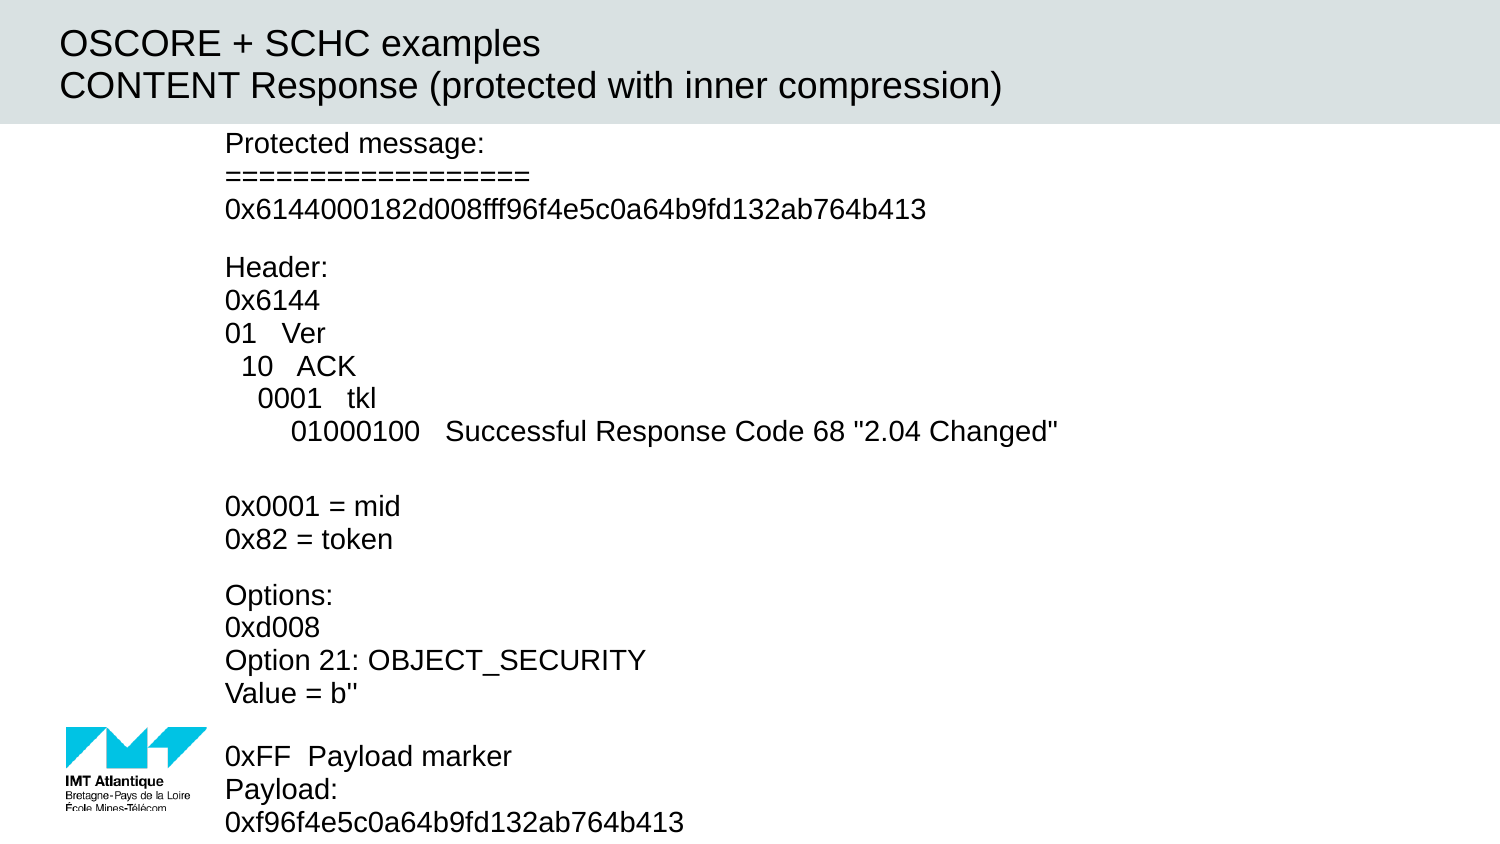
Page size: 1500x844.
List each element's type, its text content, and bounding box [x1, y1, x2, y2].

text_box OSCORE + SCHC examples CONTENT Response (protected with inner compression) [44, 15, 1141, 156]
text_box Protected message: ================== 0x6144000182d008fff96f4e5c0a64b9fd132ab764b413 Header: 0x6144 01 Ver 10 ACK 0001 tkl 01000100 Successful Response Code 68 "2.04 Changed" 0x0001 = mid 0x82 = token Options: 0xd008 Option 21: OBJECT_SECURITY Value = b'' 0xFF Payload marker Payload: 0xf96f4e5c0a64b9fd132ab764b413 [210, 120, 1305, 844]
